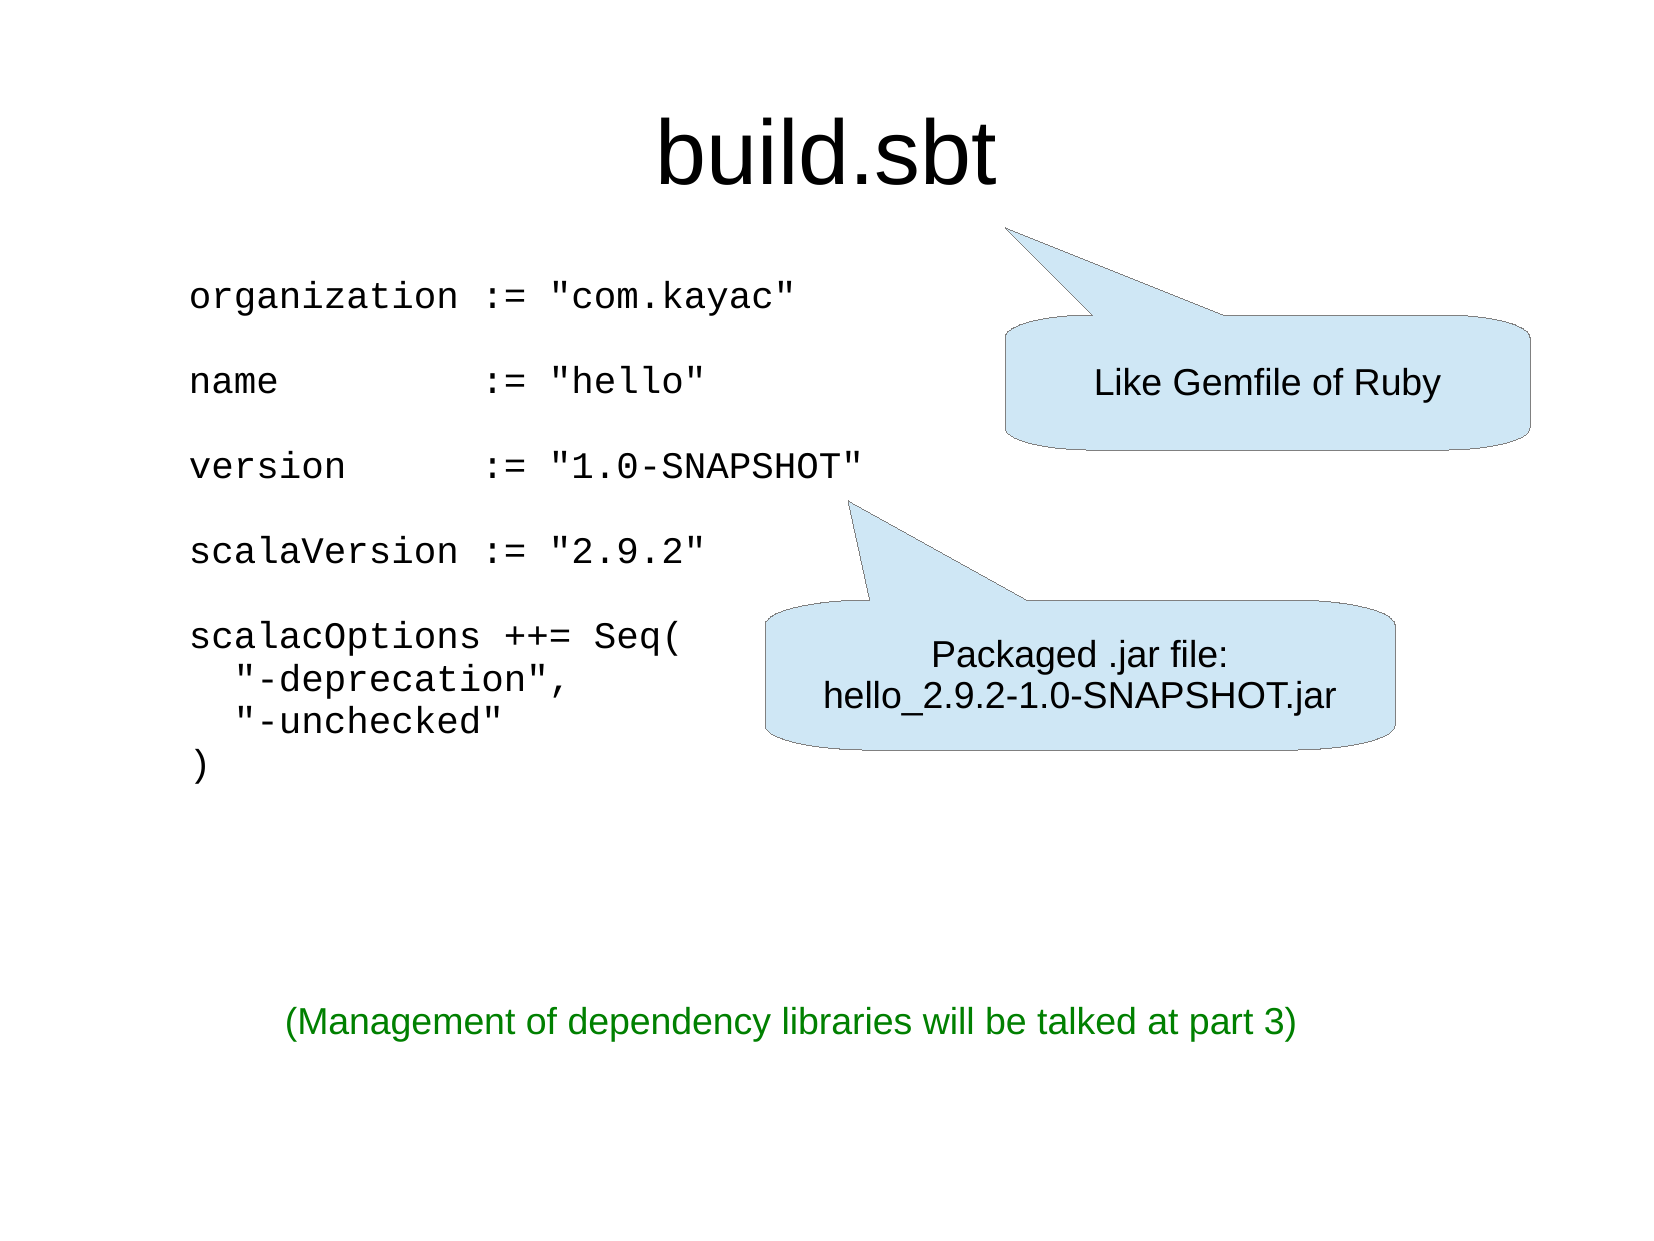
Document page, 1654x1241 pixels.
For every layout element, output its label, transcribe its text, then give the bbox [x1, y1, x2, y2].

text_box Like Gemfile of Ruby [1005, 227, 1531, 451]
text_box Packaged .jar file: hello_2.9.2-1.0-SNAPSHOT.jar [765, 500, 1396, 751]
text_box organization := "com.kayac" name := "hello" version := "1.0-SNAPSHOT" scalaVersion := "2.9.2" scalacOptions ++= Seq( "-deprecation", "-unchecked" ) [174, 270, 1600, 796]
title build.sbt [82, 49, 1571, 257]
text_box (Management of dependency libraries will be talked at part 3) [270, 993, 1411, 1051]
